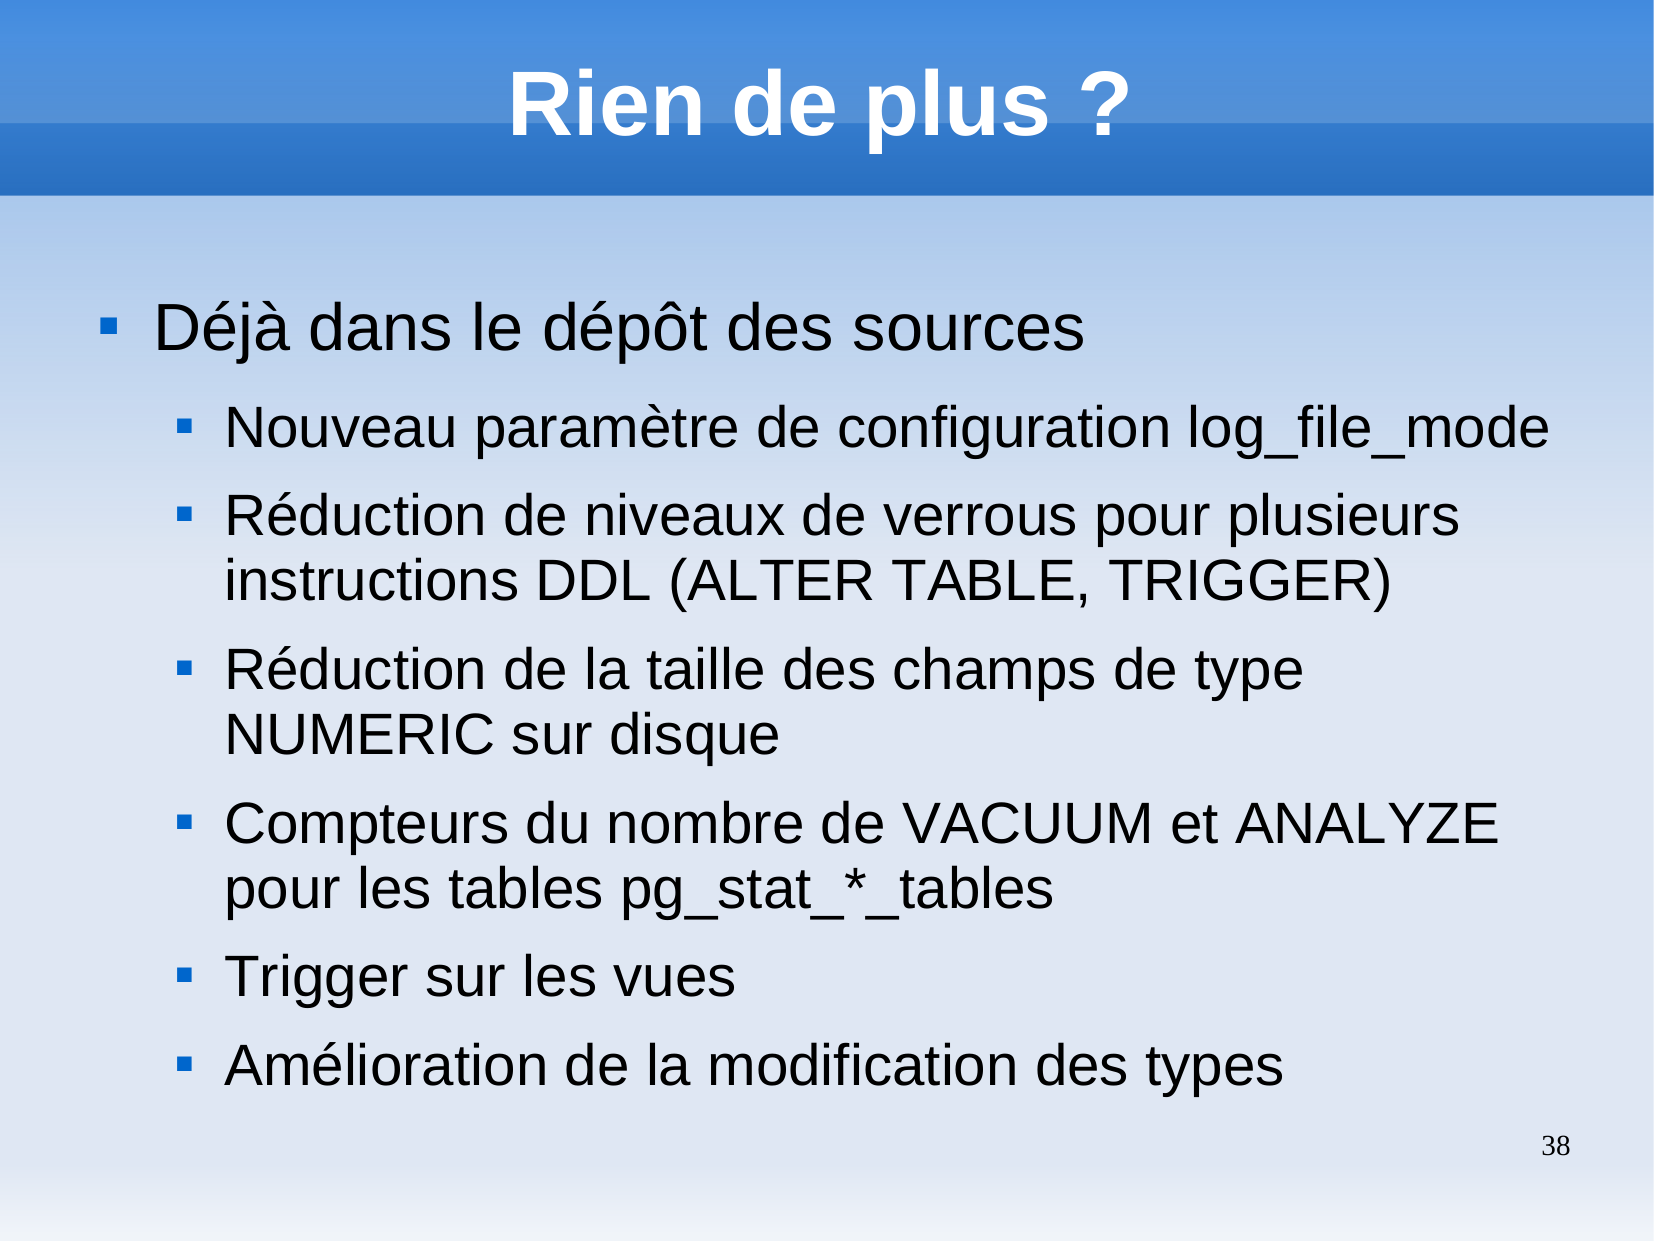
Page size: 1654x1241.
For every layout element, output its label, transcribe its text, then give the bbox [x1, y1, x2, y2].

picture [0, 0, 1654, 1241]
list Déjà dans le dépôt des sources Nouveau paramètre de configuration log_file_mode Réduction de niveaux de verrous pour plusieurs instructions DDL (ALTER TABLE, TRIGGER) Réduction de la taille des champs de type NUMERIC sur disque Compteurs du nombre de VACUUM et ANALYZE pour les tables pg_stat_*_tables Trigger sur les vues Amélioration de la modification des types [82, 290, 1571, 1098]
title Rien de plus ? [76, 0, 1565, 208]
